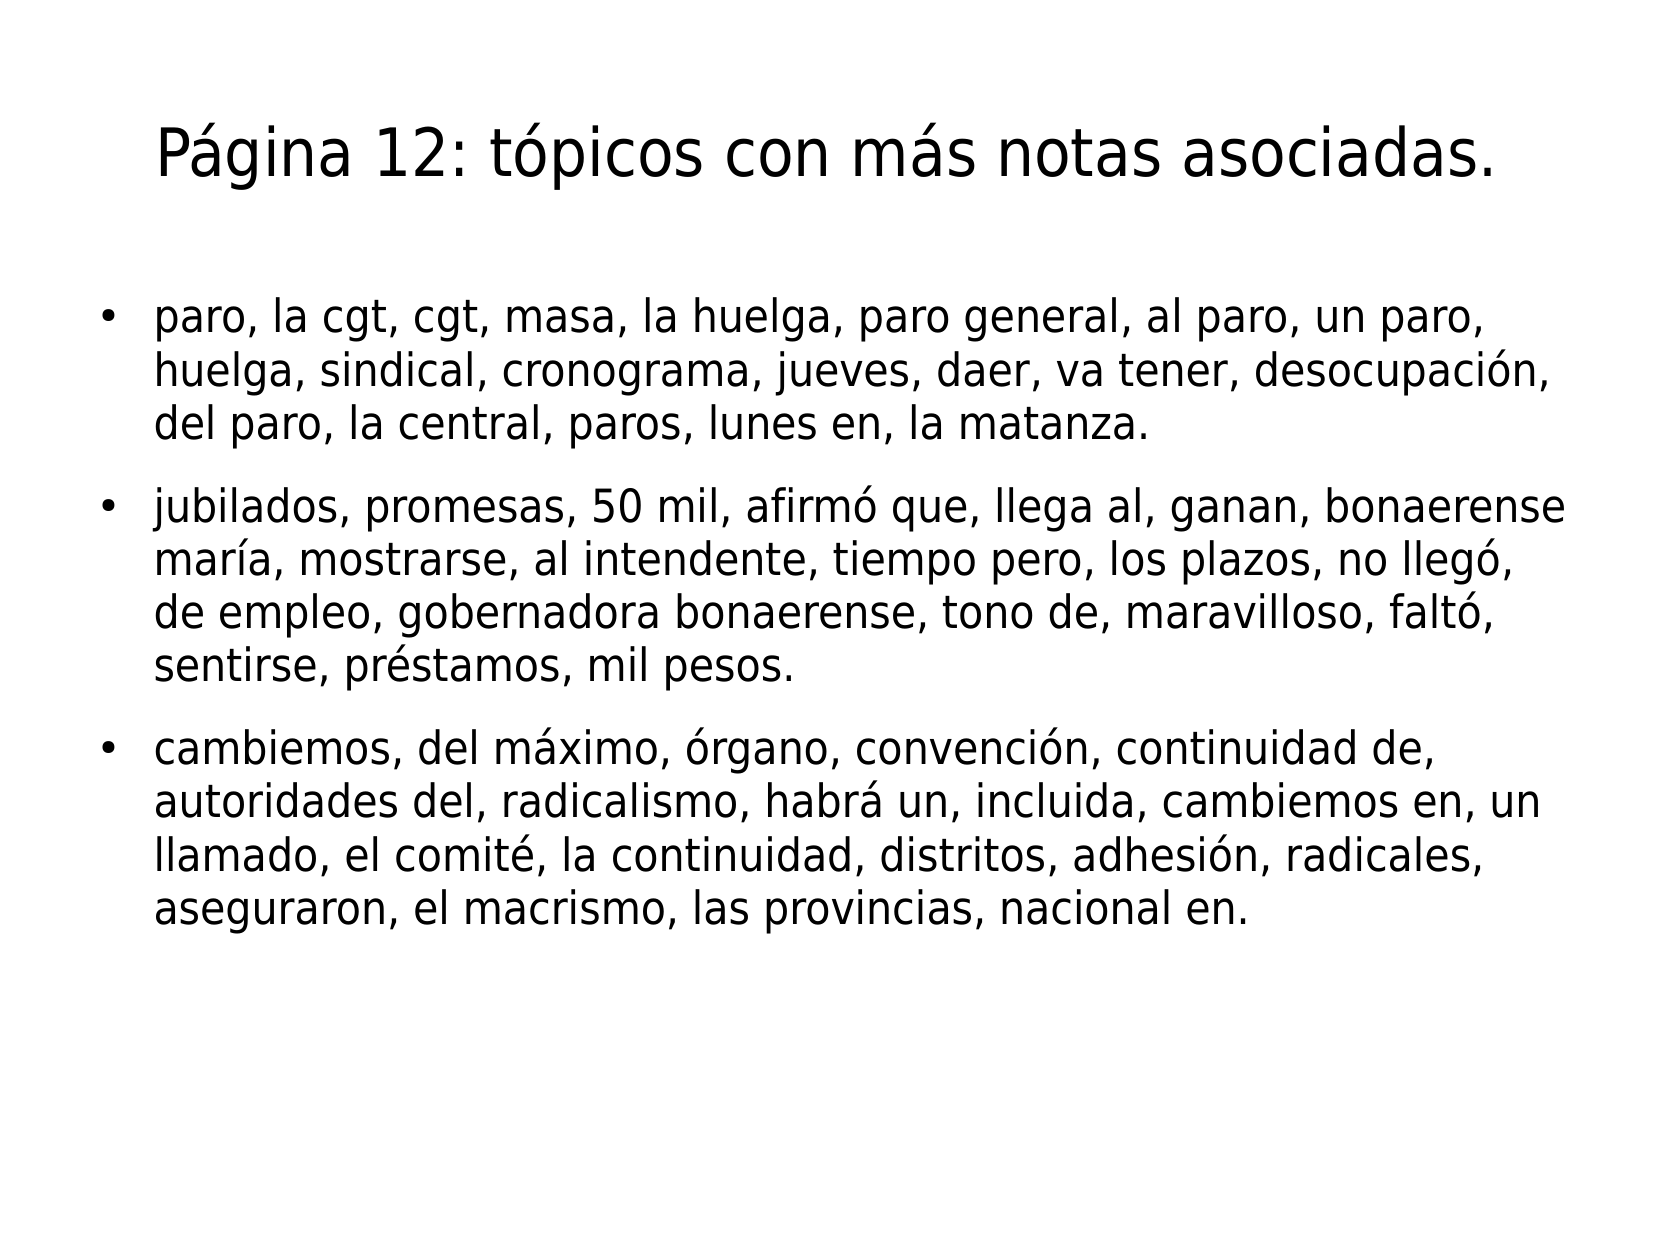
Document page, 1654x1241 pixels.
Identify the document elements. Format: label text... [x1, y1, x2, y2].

title Página 12: tópicos con más notas asociadas. [82, 49, 1571, 257]
list paro, la cgt, cgt, masa, la huelga, paro general, al paro, un paro, huelga, sindical, cronograma, jueves, daer, va tener, desocupación, del paro, la central, paros, lunes en, la matanza. jubilados, promesas, 50 mil, afirmó que, llega al, ganan, bonaerense maría, mostrarse, al intendente, tiempo pero, los plazos, no llegó, de empleo, gobernadora bonaerense, tono de, maravilloso, faltó, sentirse, préstamos, mil pesos. cambiemos, del máximo, órgano, convención, continuidad de, autoridades del, radicalismo, habrá un, incluida, cambiemos en, un llamado, el comité, la continuidad, distritos, adhesión, radicales, aseguraron, el macrismo, las provincias, nacional en. [82, 290, 1571, 1010]
